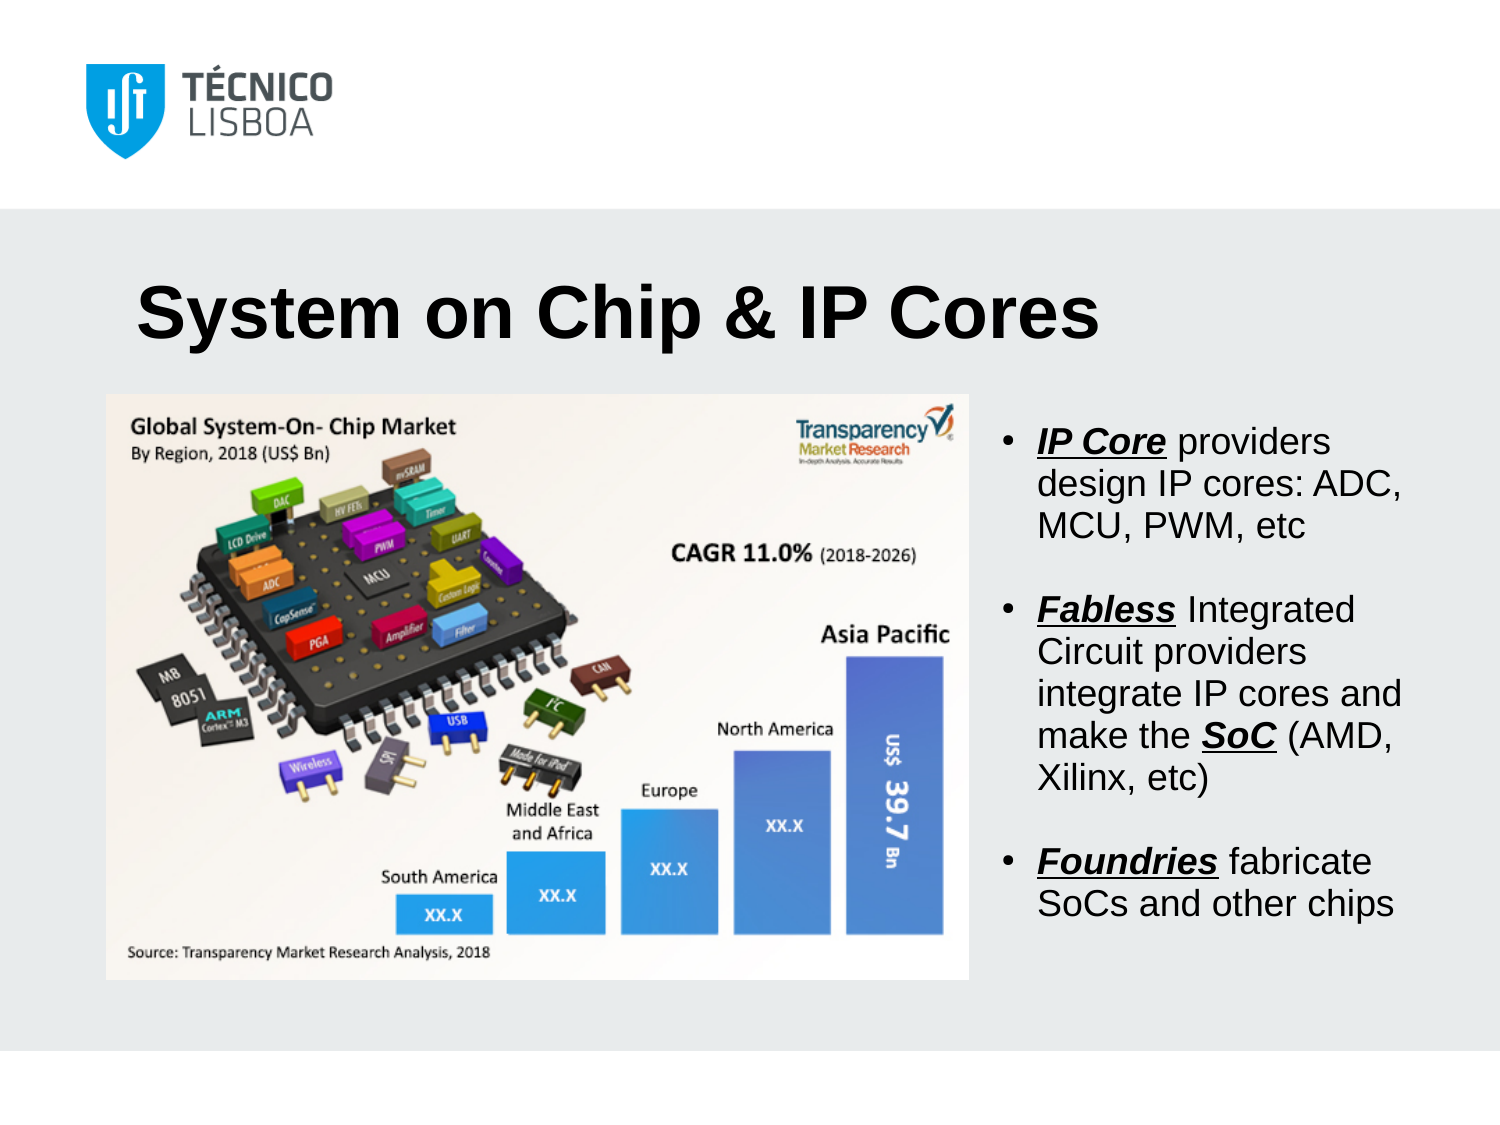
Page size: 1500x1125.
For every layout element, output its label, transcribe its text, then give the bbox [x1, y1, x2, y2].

picture [0, 0, 1500, 1125]
title System on Chip & IP Cores [121, 237, 1378, 381]
text_box IP Core providers design IP cores: ADC, MCU, PWM, etc Fabless Integrated Circuit providers integrate IP cores and make the SoC (AMD, Xilinx, etc) Foundries fabricate SoCs and other chips [986, 413, 1453, 933]
